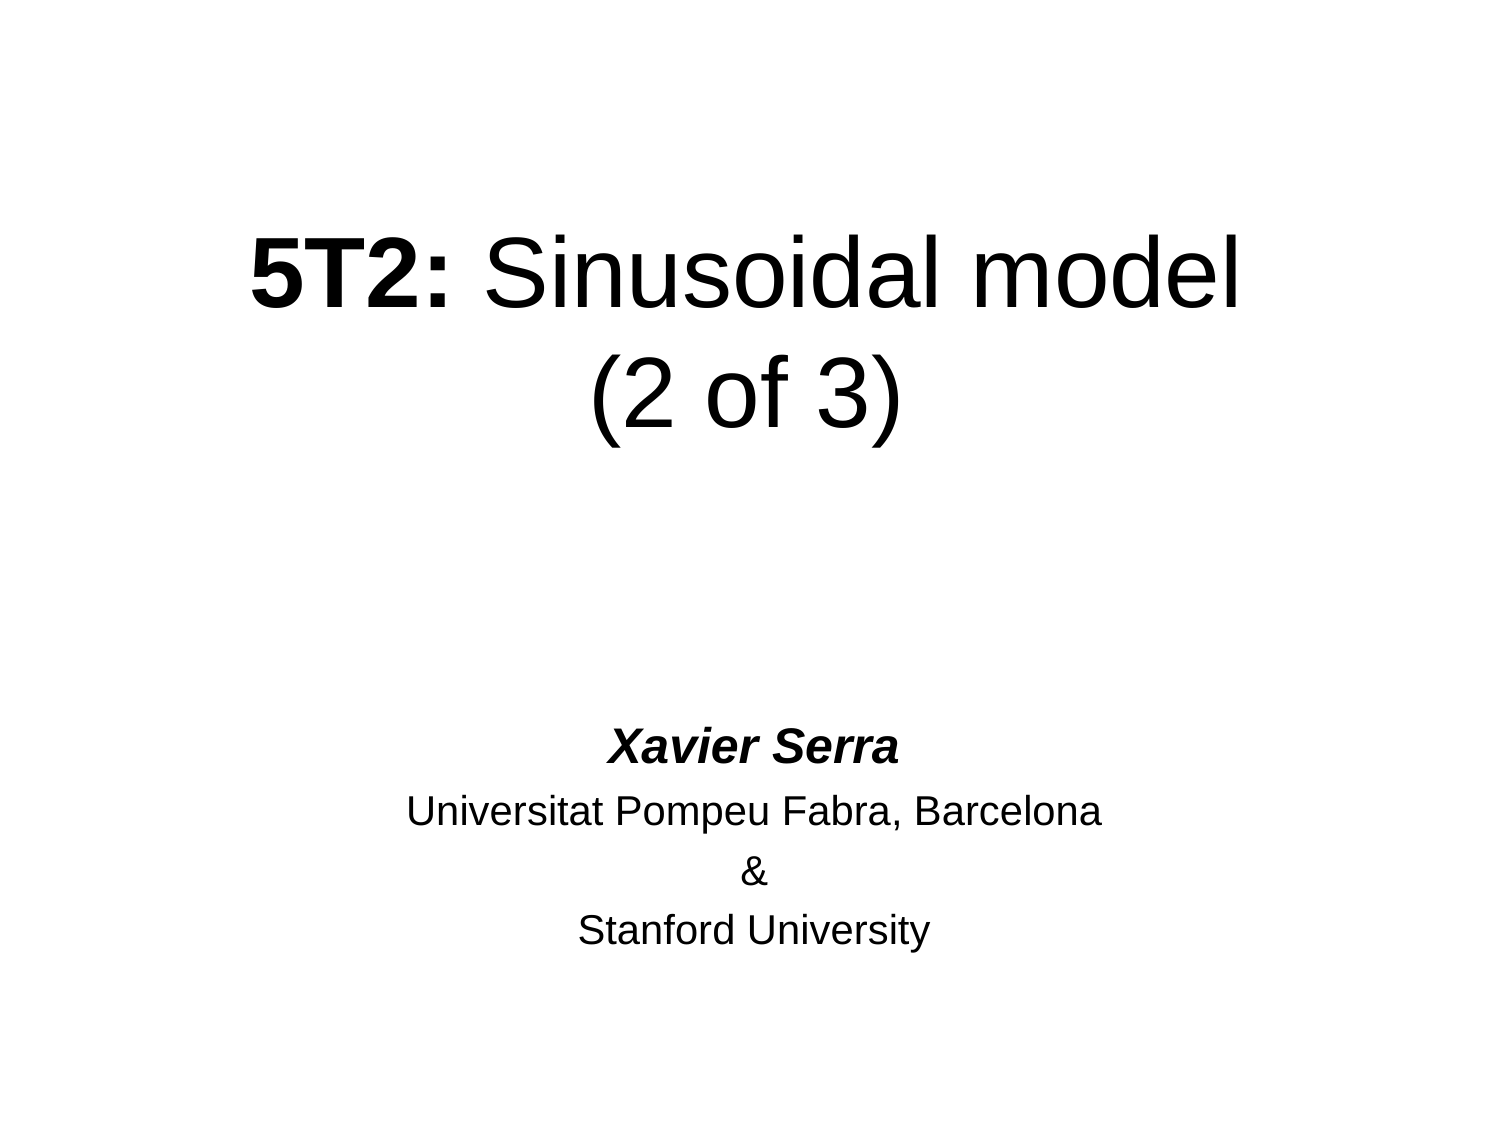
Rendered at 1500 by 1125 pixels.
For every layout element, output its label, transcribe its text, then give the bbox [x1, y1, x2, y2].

title 5T2: Sinusoidal model (2 of 3) [143, 82, 1350, 572]
text_box Xavier Serra Universitat Pompeu Fabra, Barcelona & Stanford University [340, 710, 1169, 901]
